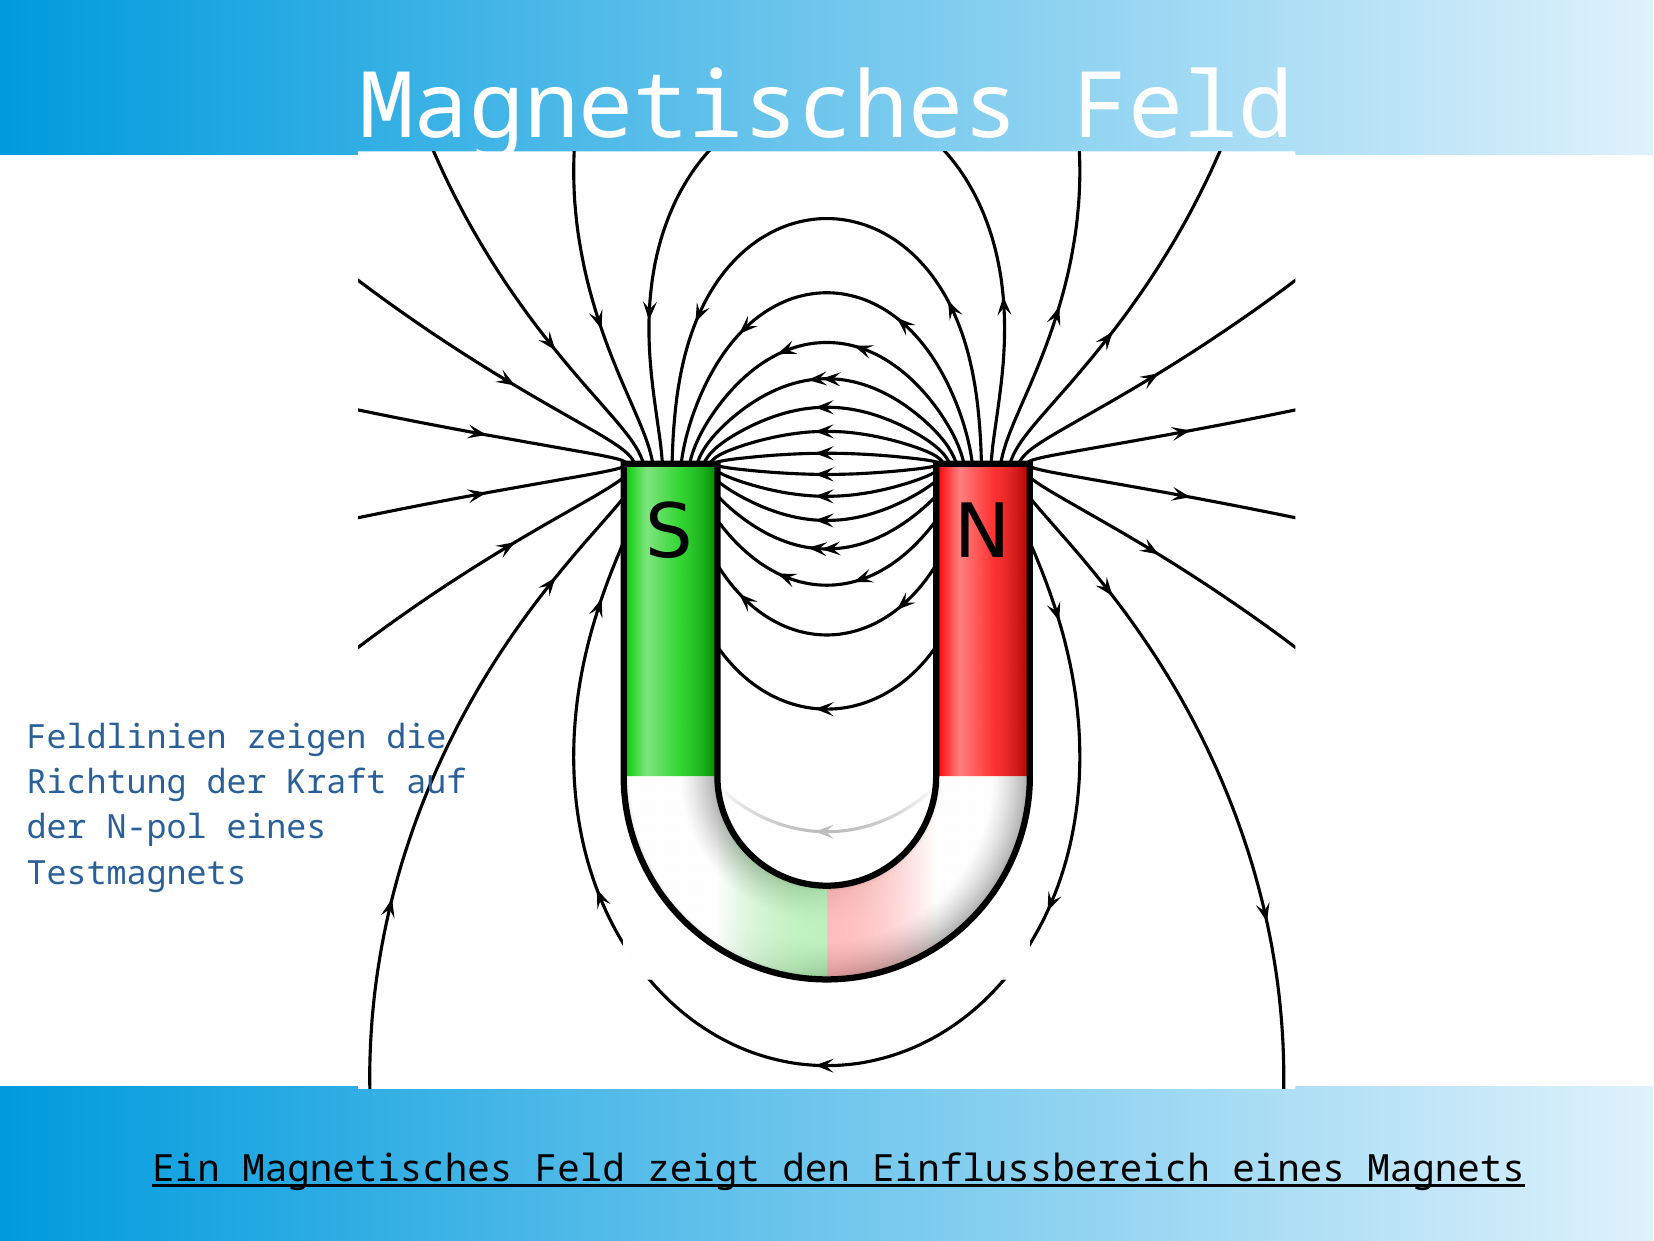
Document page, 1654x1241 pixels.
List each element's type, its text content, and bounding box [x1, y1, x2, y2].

title Magnetisches Feld [82, 40, 1571, 163]
text_box Ein Magnetisches Feld zeigt den Einflussbereich eines Magnets [70, 1133, 1607, 1241]
picture [357, 150, 1297, 1090]
text_box Feldlinien zeigen die Richtung der Kraft auf der N-pol eines Testmagnets [11, 705, 485, 898]
